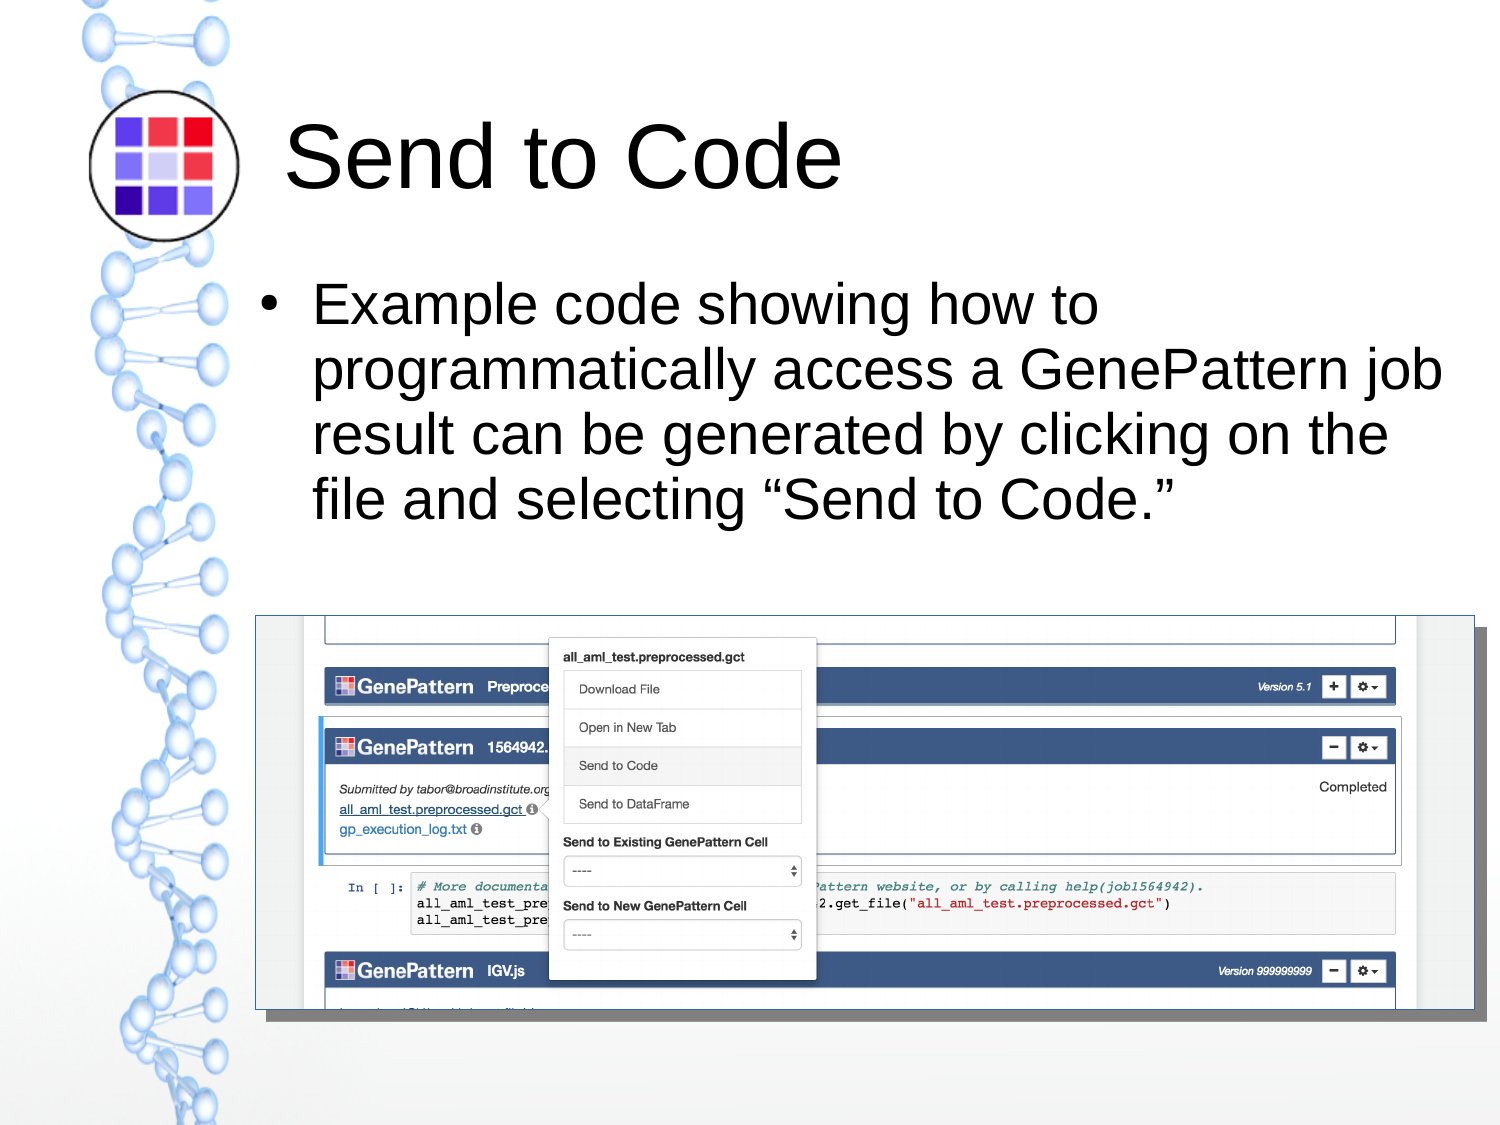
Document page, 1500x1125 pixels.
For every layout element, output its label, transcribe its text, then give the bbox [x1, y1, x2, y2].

picture [0, 0, 1500, 1125]
list Example code showing how to programmatically access a GenePattern job result can be generated by clicking on the file and selecting “Send to Code.” [241, 271, 1447, 924]
title Send to Code [283, 36, 1424, 271]
